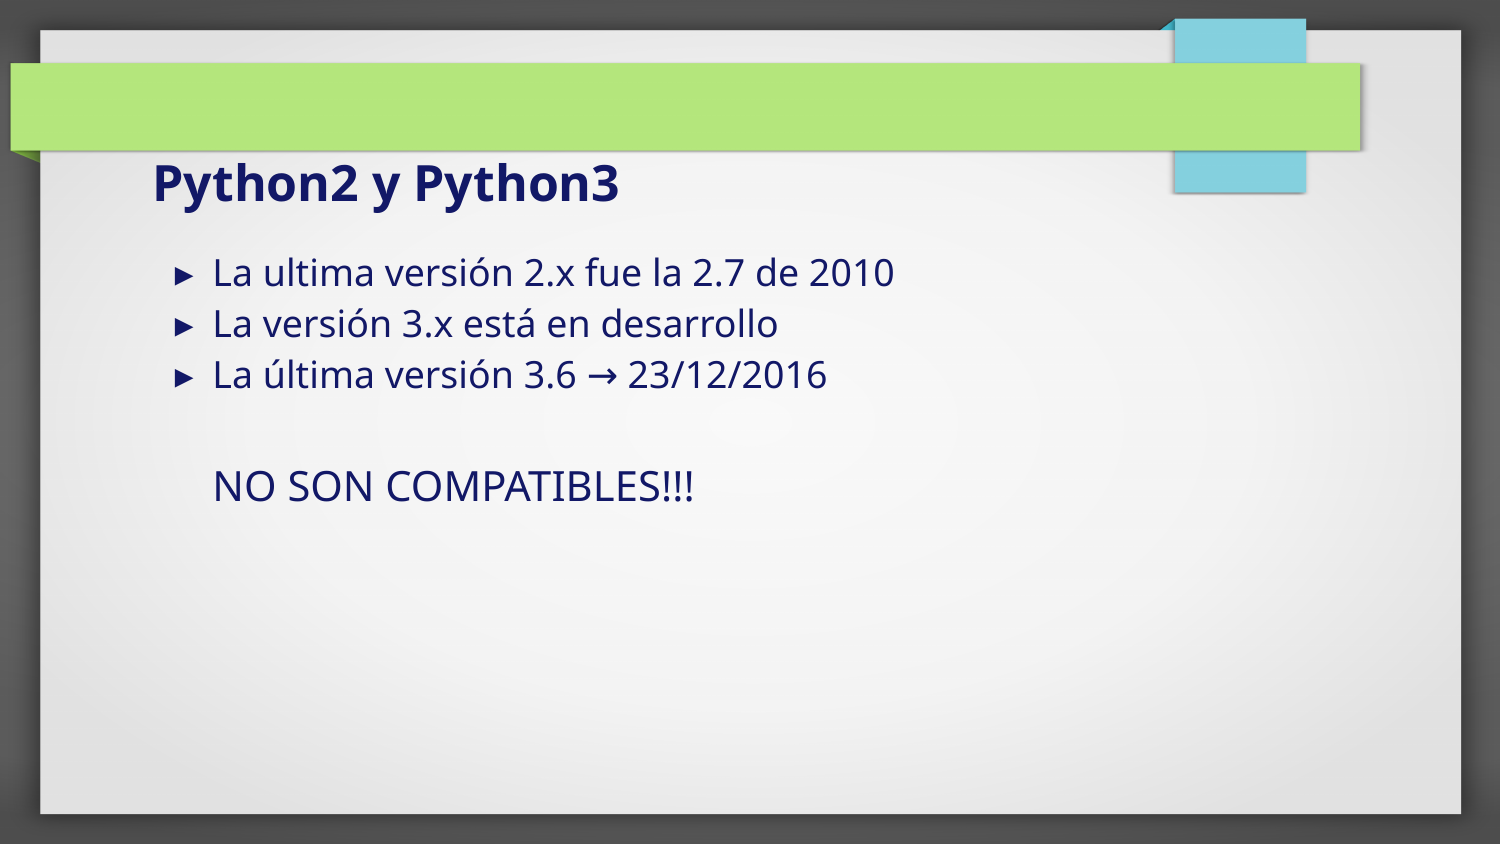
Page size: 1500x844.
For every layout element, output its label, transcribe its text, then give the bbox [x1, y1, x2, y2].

title Python2 y Python3 [137, 146, 1011, 227]
picture [0, 0, 1500, 844]
list La ultima versión 2.x fue la 2.7 de 2010 La versión 3.x está en desarrollo La última versión 3.6 → 23/12/2016 NO SON COMPATIBLES!!! [137, 246, 1011, 587]
